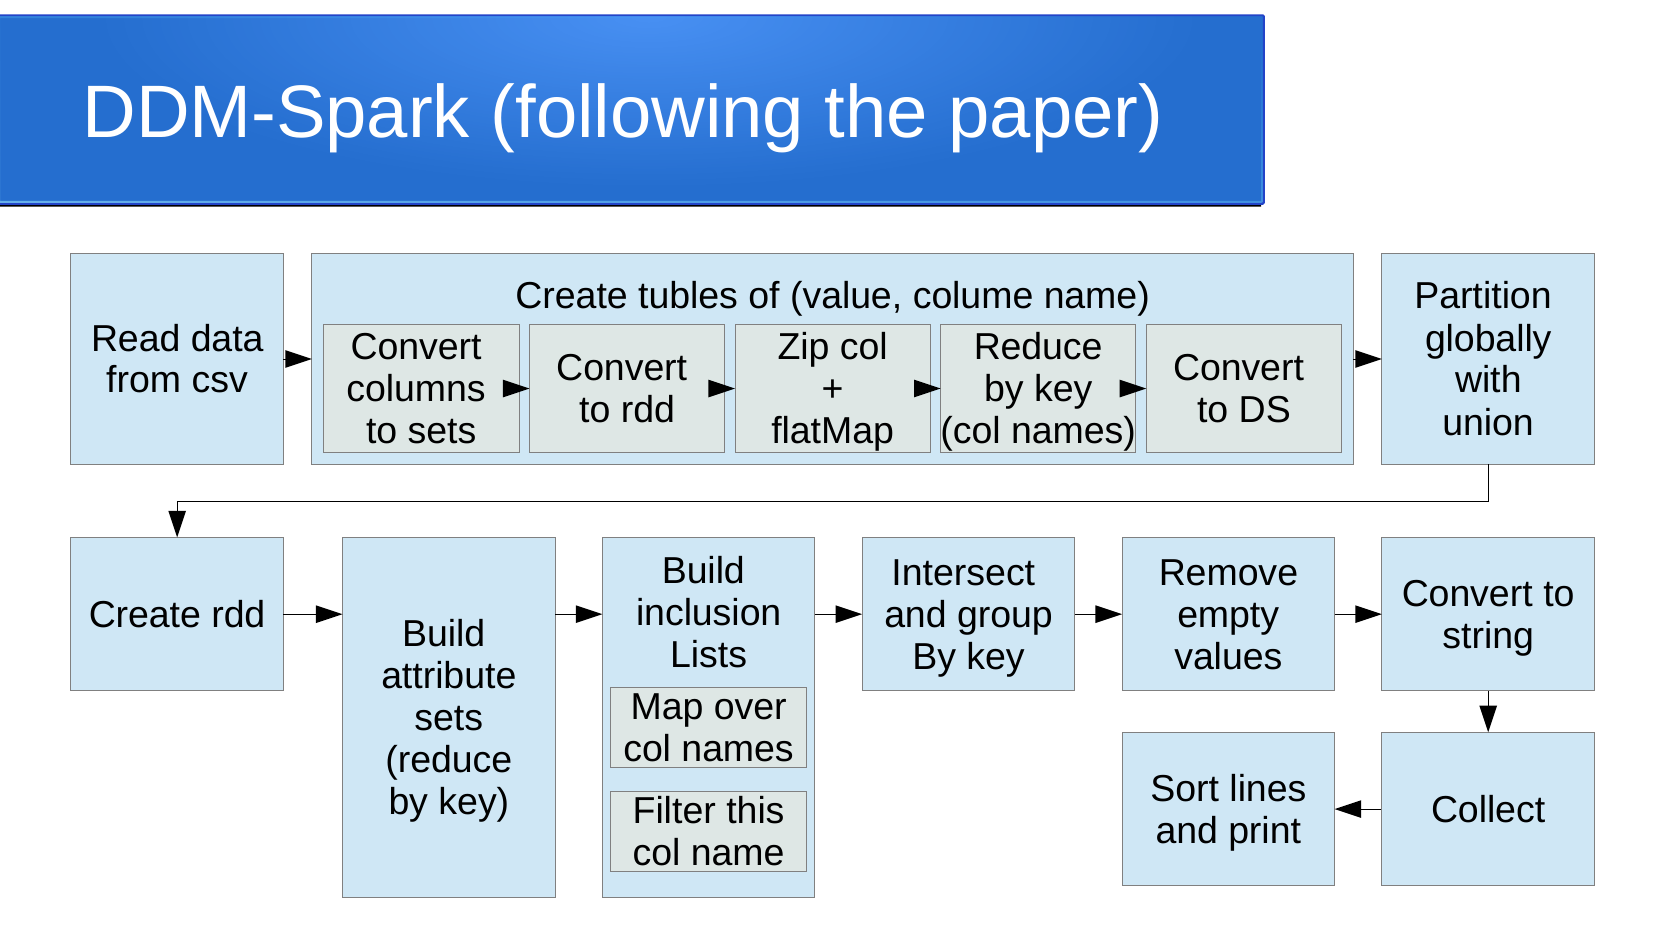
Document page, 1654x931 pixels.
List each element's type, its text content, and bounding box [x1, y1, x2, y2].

text_box Reduce by key (col names) [940, 324, 1136, 453]
text_box Remove empty values [1122, 537, 1335, 691]
text_box Build inclusion Lists [602, 537, 815, 898]
text_box Sort lines and print [1122, 732, 1335, 886]
text_box Partition globally with union [1381, 253, 1595, 465]
text_box Intersect and group By key [862, 537, 1075, 691]
text_box Read data from csv [70, 253, 284, 465]
text_box Filter this col name [610, 791, 807, 872]
text_box Build attribute sets (reduce by key) [342, 537, 556, 898]
text_box Create rdd [70, 537, 284, 691]
title DDM-Spark (following the paper) [82, 35, 1235, 189]
text_box Zip col + flatMap [735, 324, 931, 453]
text_box Convert to rdd [529, 324, 725, 453]
text_box Convert columns to sets [323, 324, 520, 453]
text_box Collect [1381, 732, 1595, 886]
text_box Convert to DS [1146, 324, 1342, 453]
text_box Create tubles of (value, colume name) [311, 253, 1354, 465]
text_box Map over col names [610, 687, 807, 768]
text_box Convert to string [1381, 537, 1595, 691]
